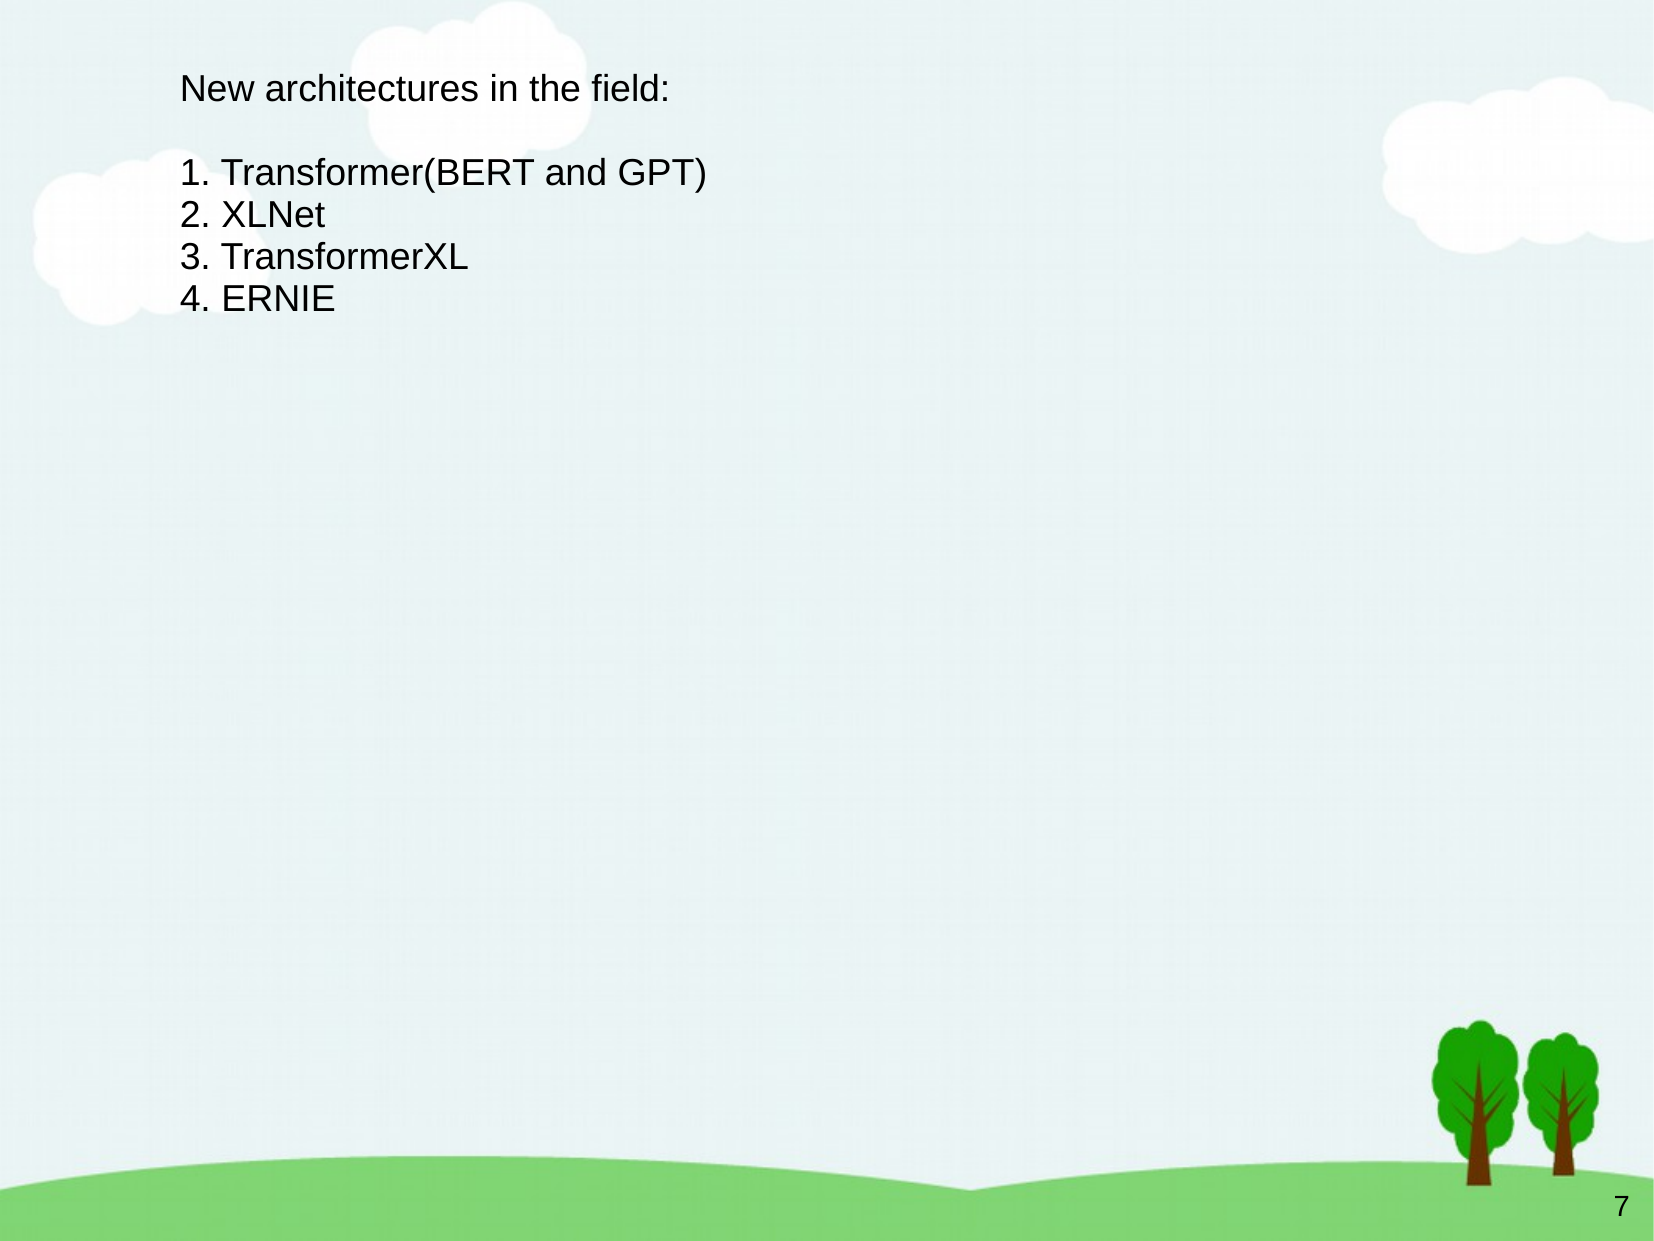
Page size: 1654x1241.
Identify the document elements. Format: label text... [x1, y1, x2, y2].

picture [0, 0, 1654, 1241]
text_box New architectures in the field: 1. Transformer(BERT and GPT) 2. XLNet 3. TransformerXL 4. ERNIE [165, 60, 723, 327]
